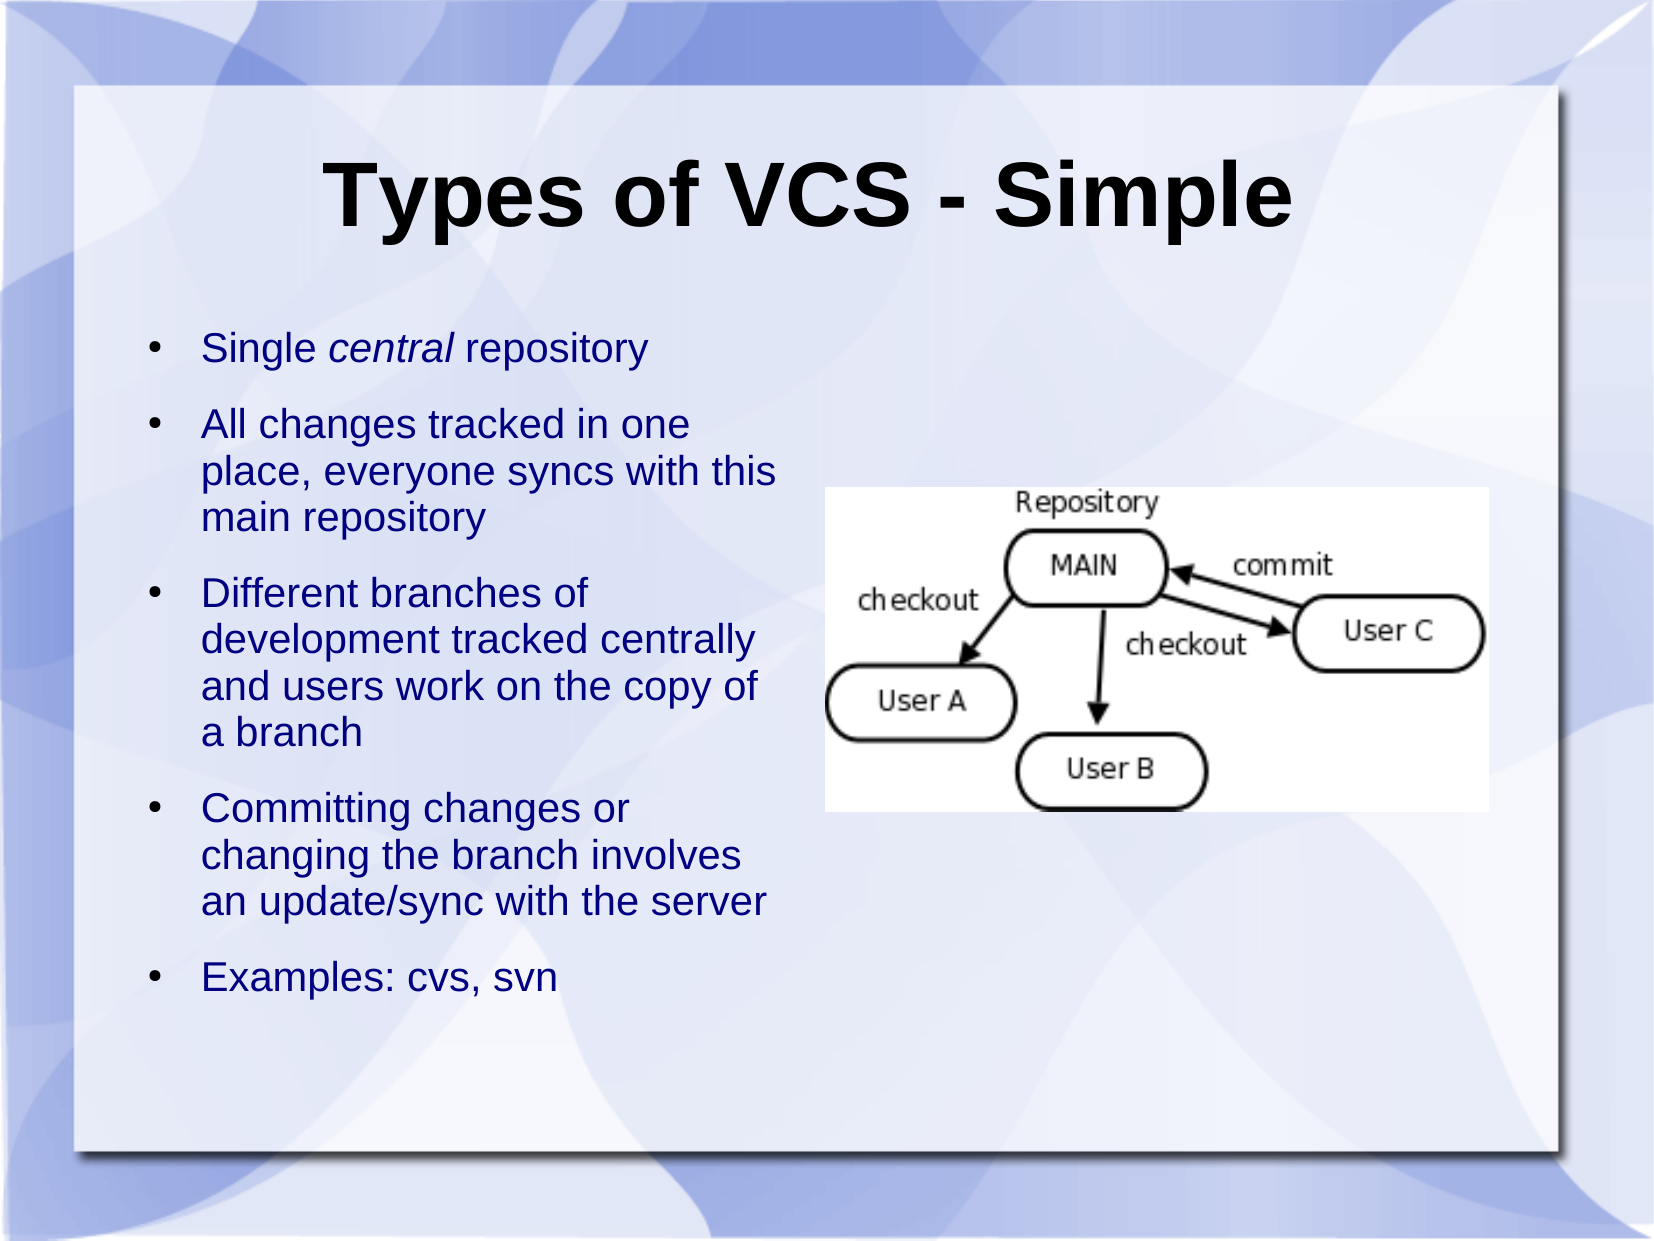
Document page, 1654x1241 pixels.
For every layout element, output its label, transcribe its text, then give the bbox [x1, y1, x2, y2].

picture [0, 0, 1654, 1241]
title Types of VCS - Simple [82, 90, 1536, 298]
list Single central repository All changes tracked in one place, everyone syncs with this main repository Different branches of development tracked centrally and users work on the copy of a branch Committing changes or changing the branch involves an update/sync with the server Examples: cvs, svn [129, 324, 793, 1001]
